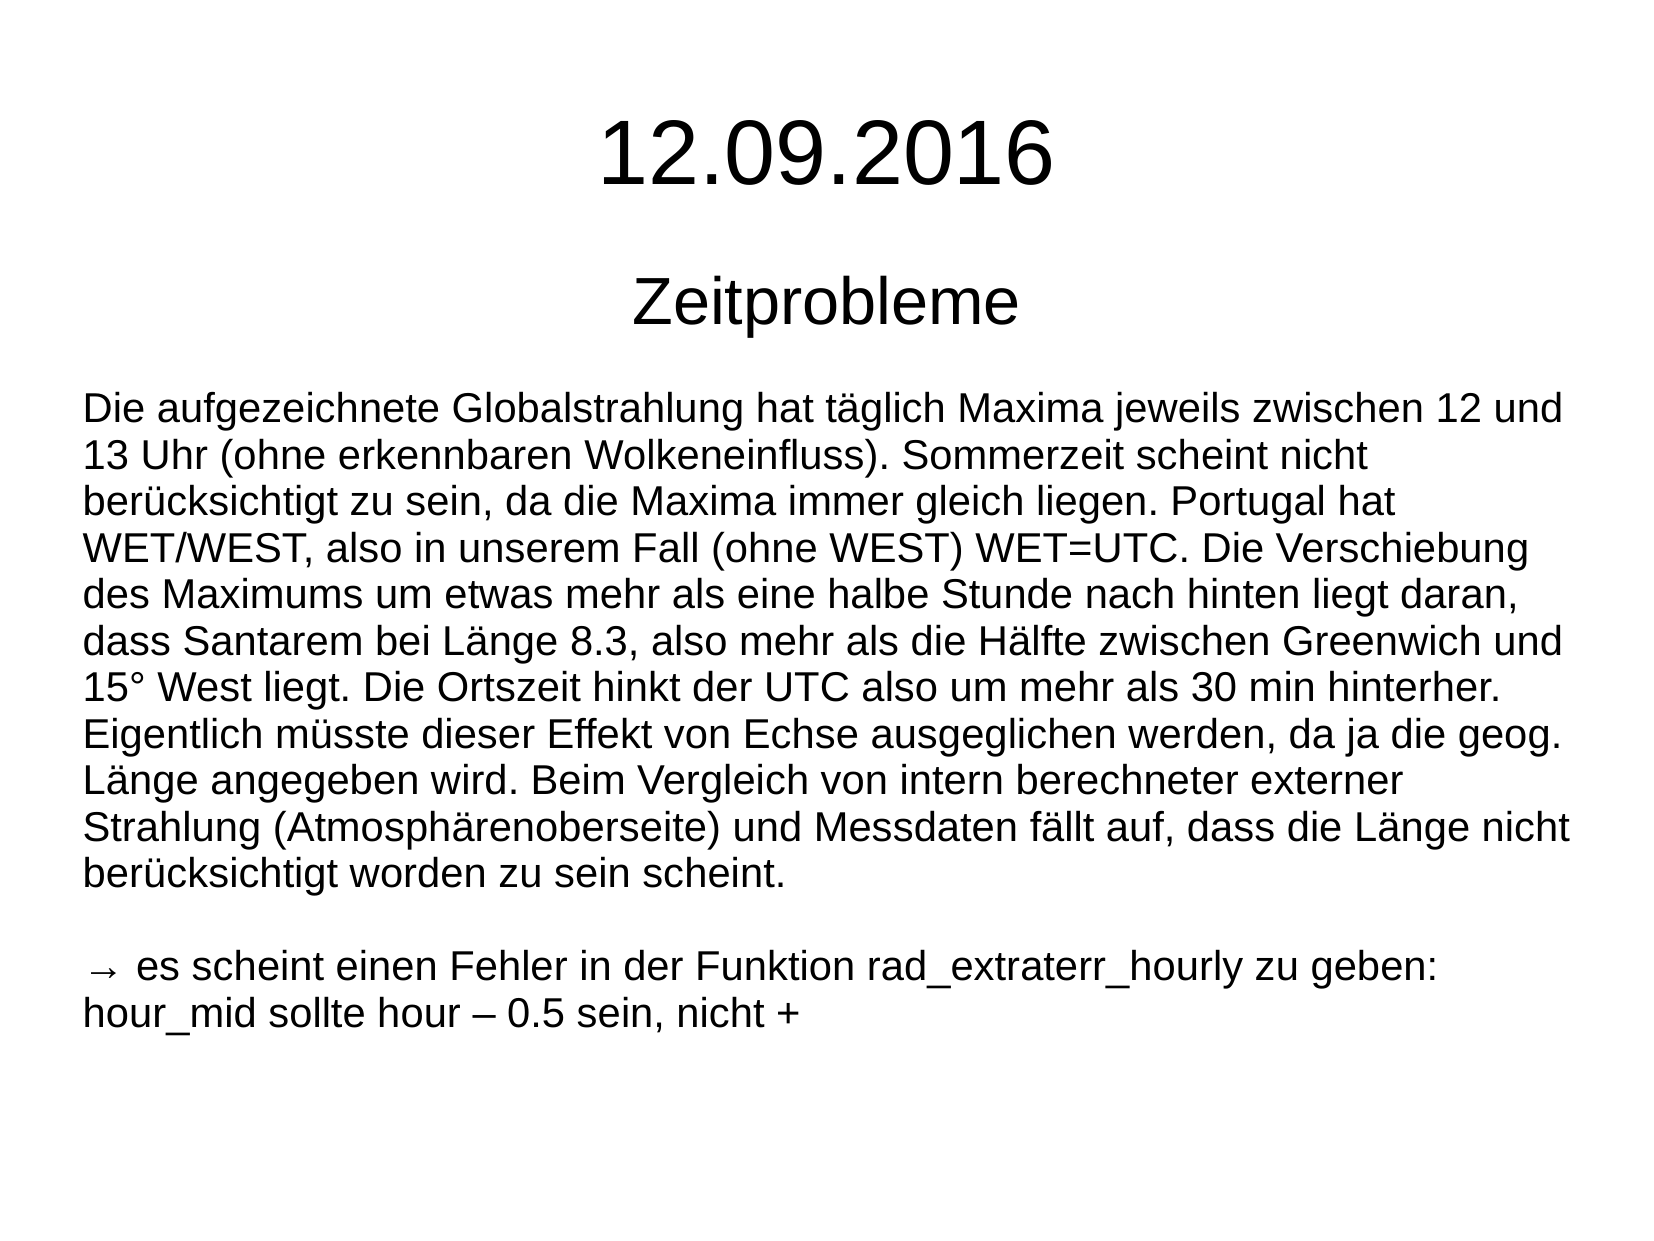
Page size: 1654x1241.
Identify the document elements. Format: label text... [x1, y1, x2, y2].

subtitle Zeitprobleme Die aufgezeichnete Globalstrahlung hat täglich Maxima jeweils zwischen 12 und 13 Uhr (ohne erkennbaren Wolkeneinfluss). Sommerzeit scheint nicht berücksichtigt zu sein, da die Maxima immer gleich liegen. Portugal hat WET/WEST, also in unserem Fall (ohne WEST) WET=UTC. Die Verschiebung des Maximums um etwas mehr als eine halbe Stunde nach hinten liegt daran, dass Santarem bei Länge 8.3, also mehr als die Hälfte zwischen Greenwich und 15° West liegt. Die Ortszeit hinkt der UTC also um mehr als 30 min hinterher. Eigentlich müsste dieser Effekt von Echse ausgeglichen werden, da ja die geog. Länge angegeben wird. Beim Vergleich von intern berechneter externer Strahlung (Atmosphärenoberseite) und Messdaten fällt auf, dass die Länge nicht berücksichtigt worden zu sein scheint. → es scheint einen Fehler in der Funktion rad_extraterr_hourly zu geben: hour_mid sollte hour – 0.5 sein, nicht + [82, 259, 1571, 1040]
title 12.09.2016 [82, 49, 1571, 257]
